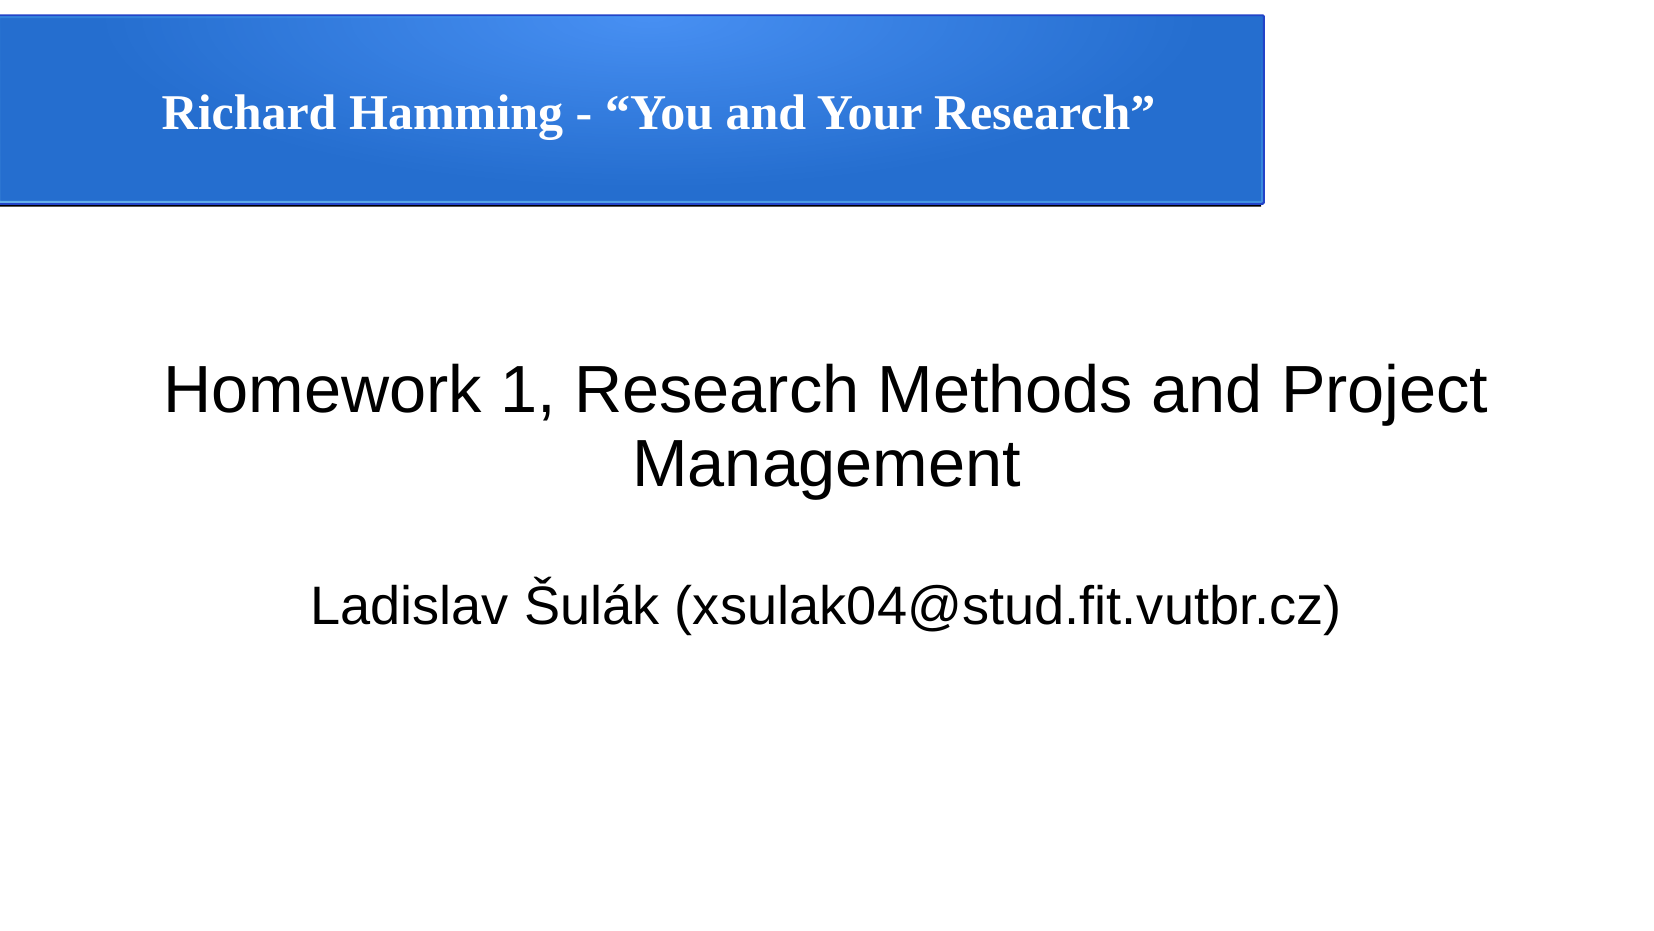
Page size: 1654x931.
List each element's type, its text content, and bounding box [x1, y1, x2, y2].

subtitle Homework 1, Research Methods and Project Management Ladislav Šulák (xsulak04@stud.fit.vutbr.cz) [82, 224, 1571, 764]
title Richard Hamming - “You and Your Research” [82, 35, 1235, 189]
